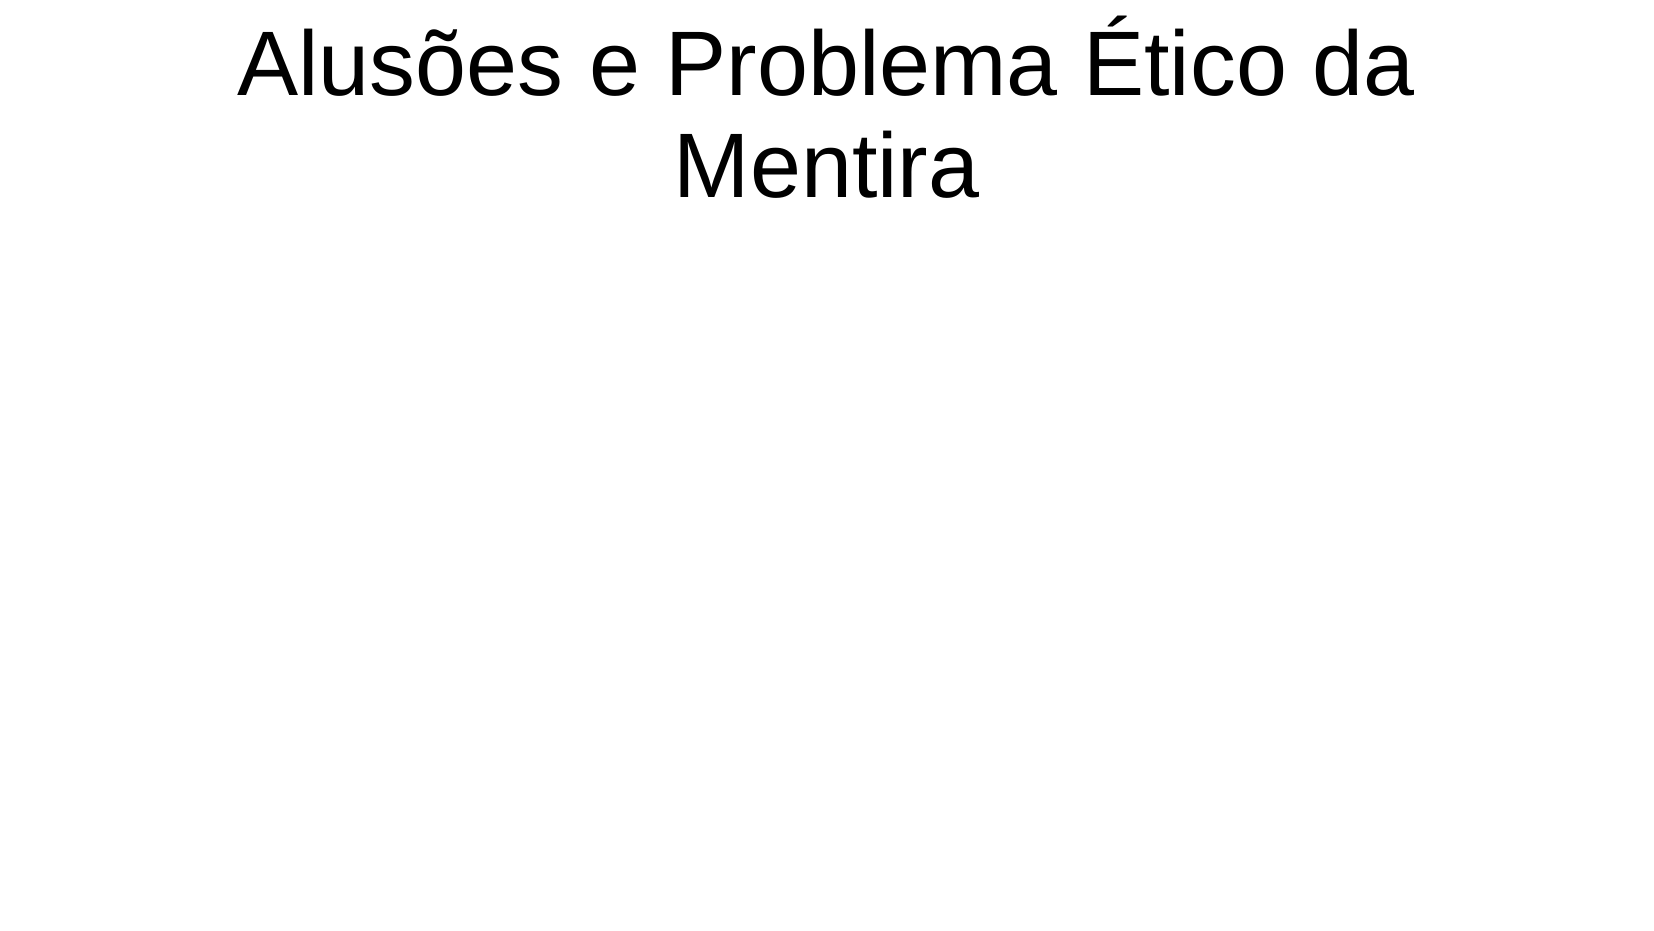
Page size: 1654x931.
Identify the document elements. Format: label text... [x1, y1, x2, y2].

title Alusões e Problema Ético da Mentira [82, 12, 1571, 218]
